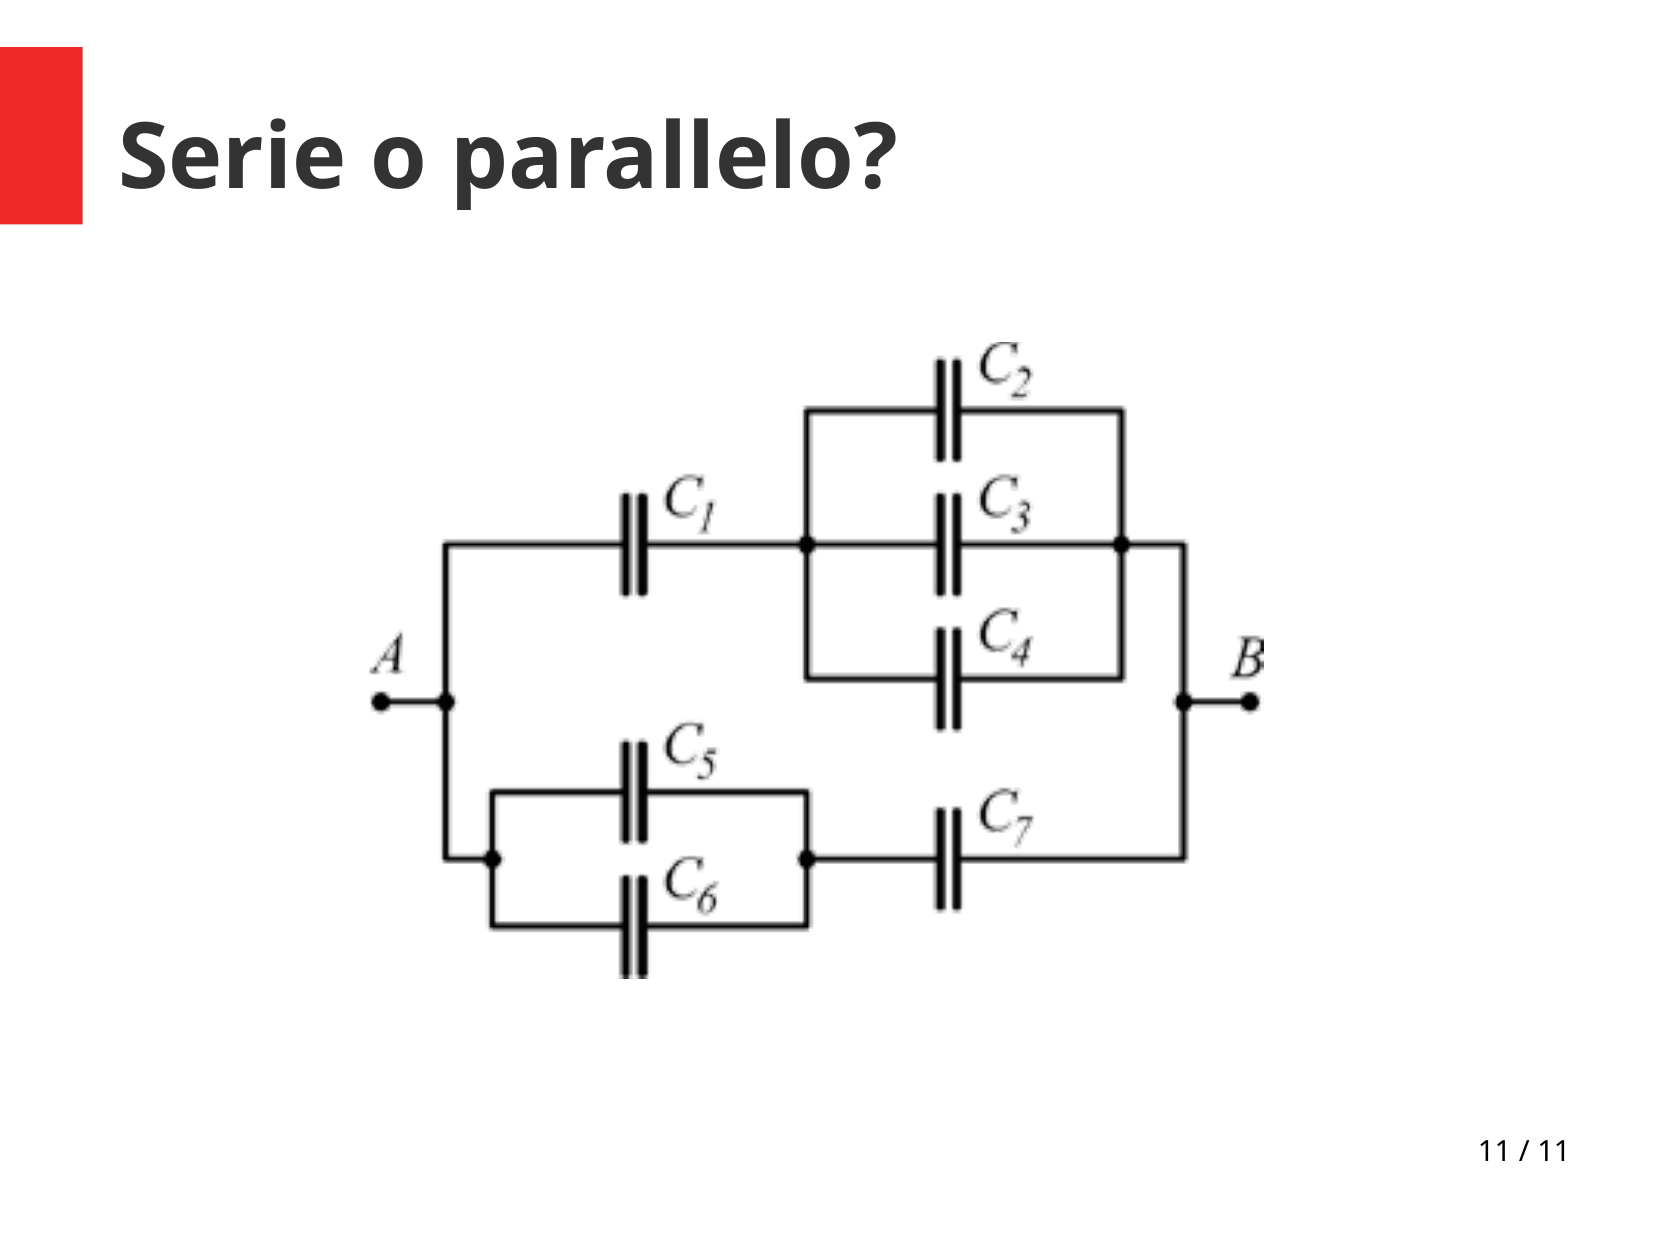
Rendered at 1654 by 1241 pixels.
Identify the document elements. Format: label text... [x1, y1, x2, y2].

picture [369, 342, 1264, 980]
title Serie o parallelo? [118, 49, 1571, 257]
